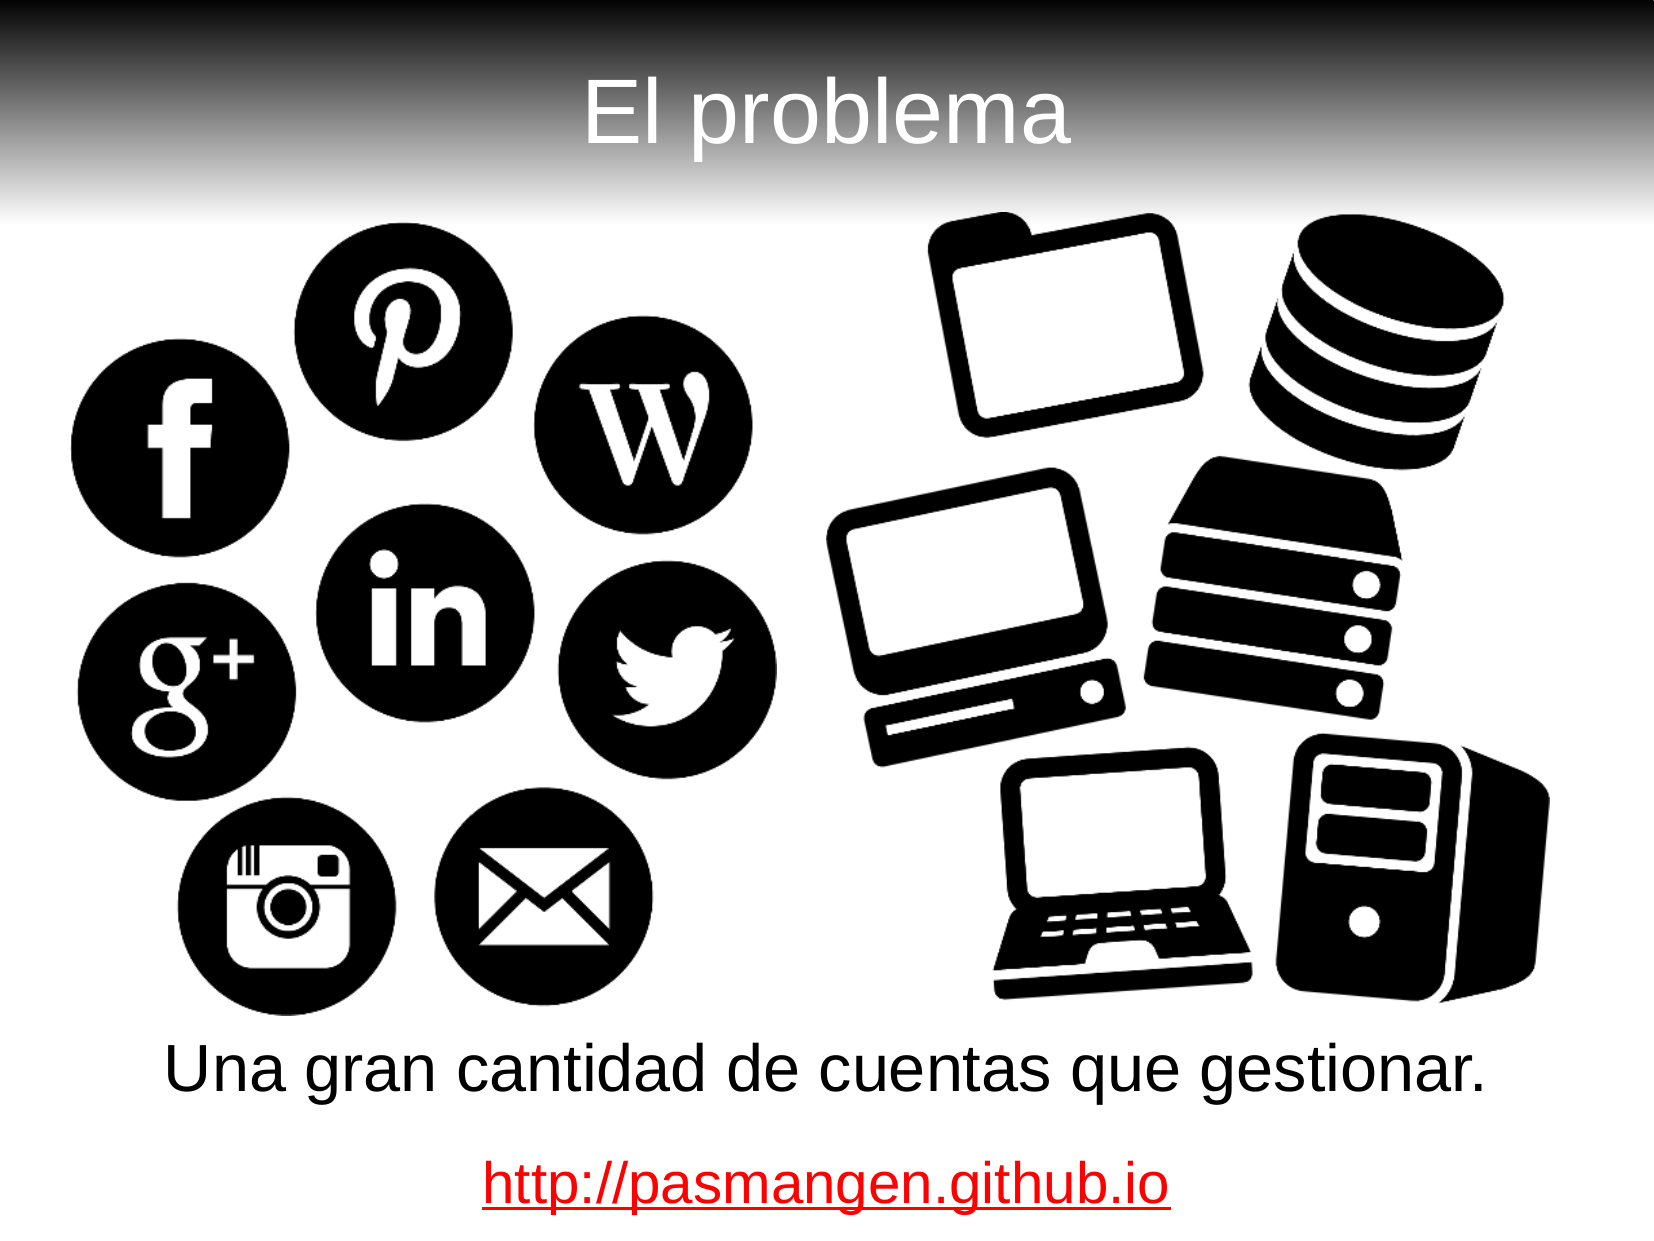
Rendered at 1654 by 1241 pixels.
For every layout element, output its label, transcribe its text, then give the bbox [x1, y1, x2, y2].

text_box http://pasmangen.github.io [0, 1143, 1654, 1241]
picture [70, 222, 777, 1016]
subtitle Una gran cantidad de cuentas que gestionar. [0, 0, 1654, 1143]
picture [826, 212, 1550, 1004]
